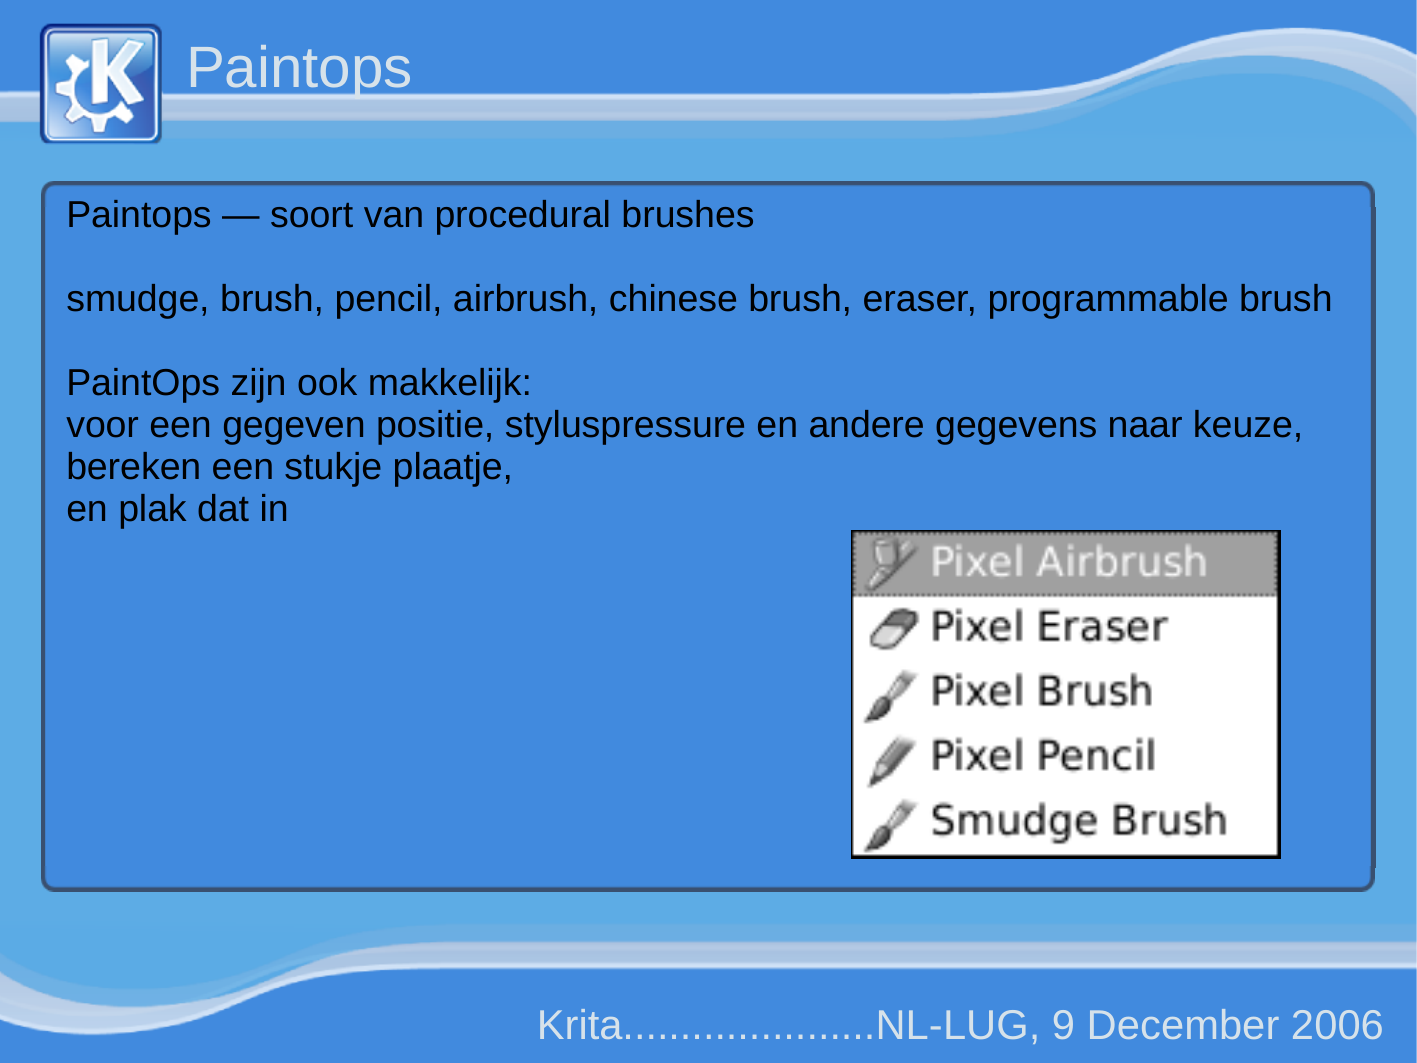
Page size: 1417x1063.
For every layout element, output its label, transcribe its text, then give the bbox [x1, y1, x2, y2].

text_box Paintops [171, 27, 1048, 105]
text_box Paintops — soort van procedural brushes smudge, brush, pencil, airbrush, chinese brush, eraser, programmable brush PaintOps zijn ook makkelijk: voor een gegeven positie, styluspressure en andere gegevens naar keuze, bereken een stukje plaatje, en plak dat in [51, 185, 1352, 872]
picture [0, 0, 1417, 1063]
